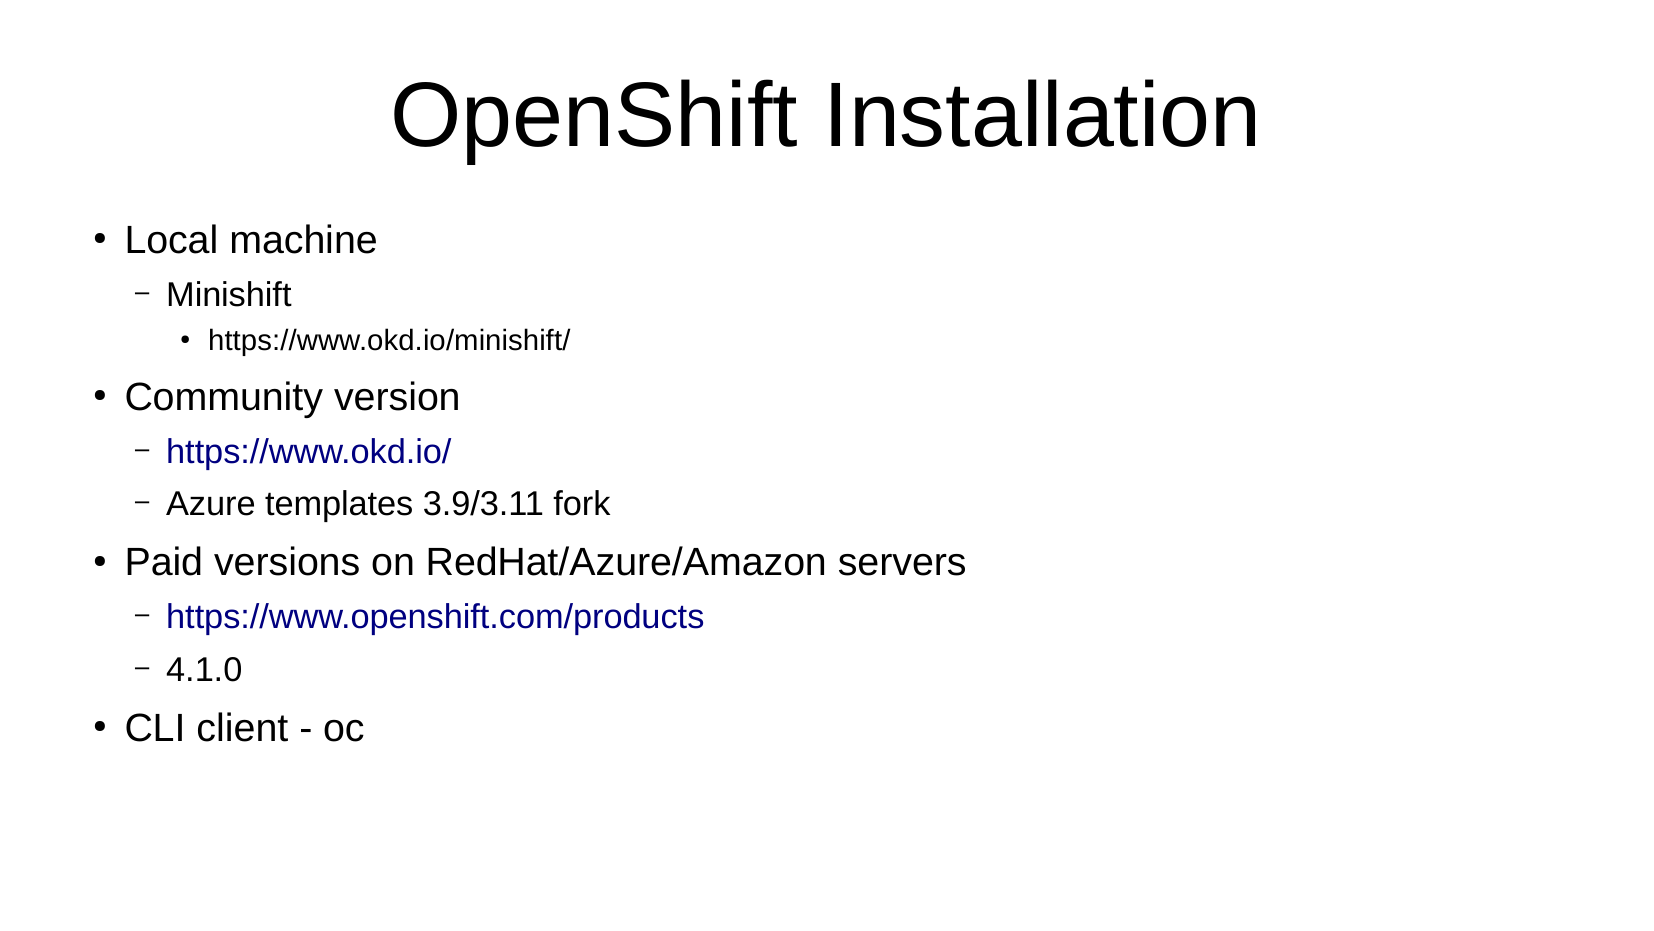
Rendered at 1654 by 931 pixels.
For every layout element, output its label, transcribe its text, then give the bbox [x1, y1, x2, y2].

title OpenShift Installation [82, 37, 1571, 193]
list Local machine Minishift https://www.okd.io/minishift/ Community version https://www.okd.io/ Azure templates 3.9/3.11 fork Paid versions on RedHat/Azure/Amazon servers https://www.openshift.com/products 4.1.0 CLI client - oc [82, 217, 1571, 758]
